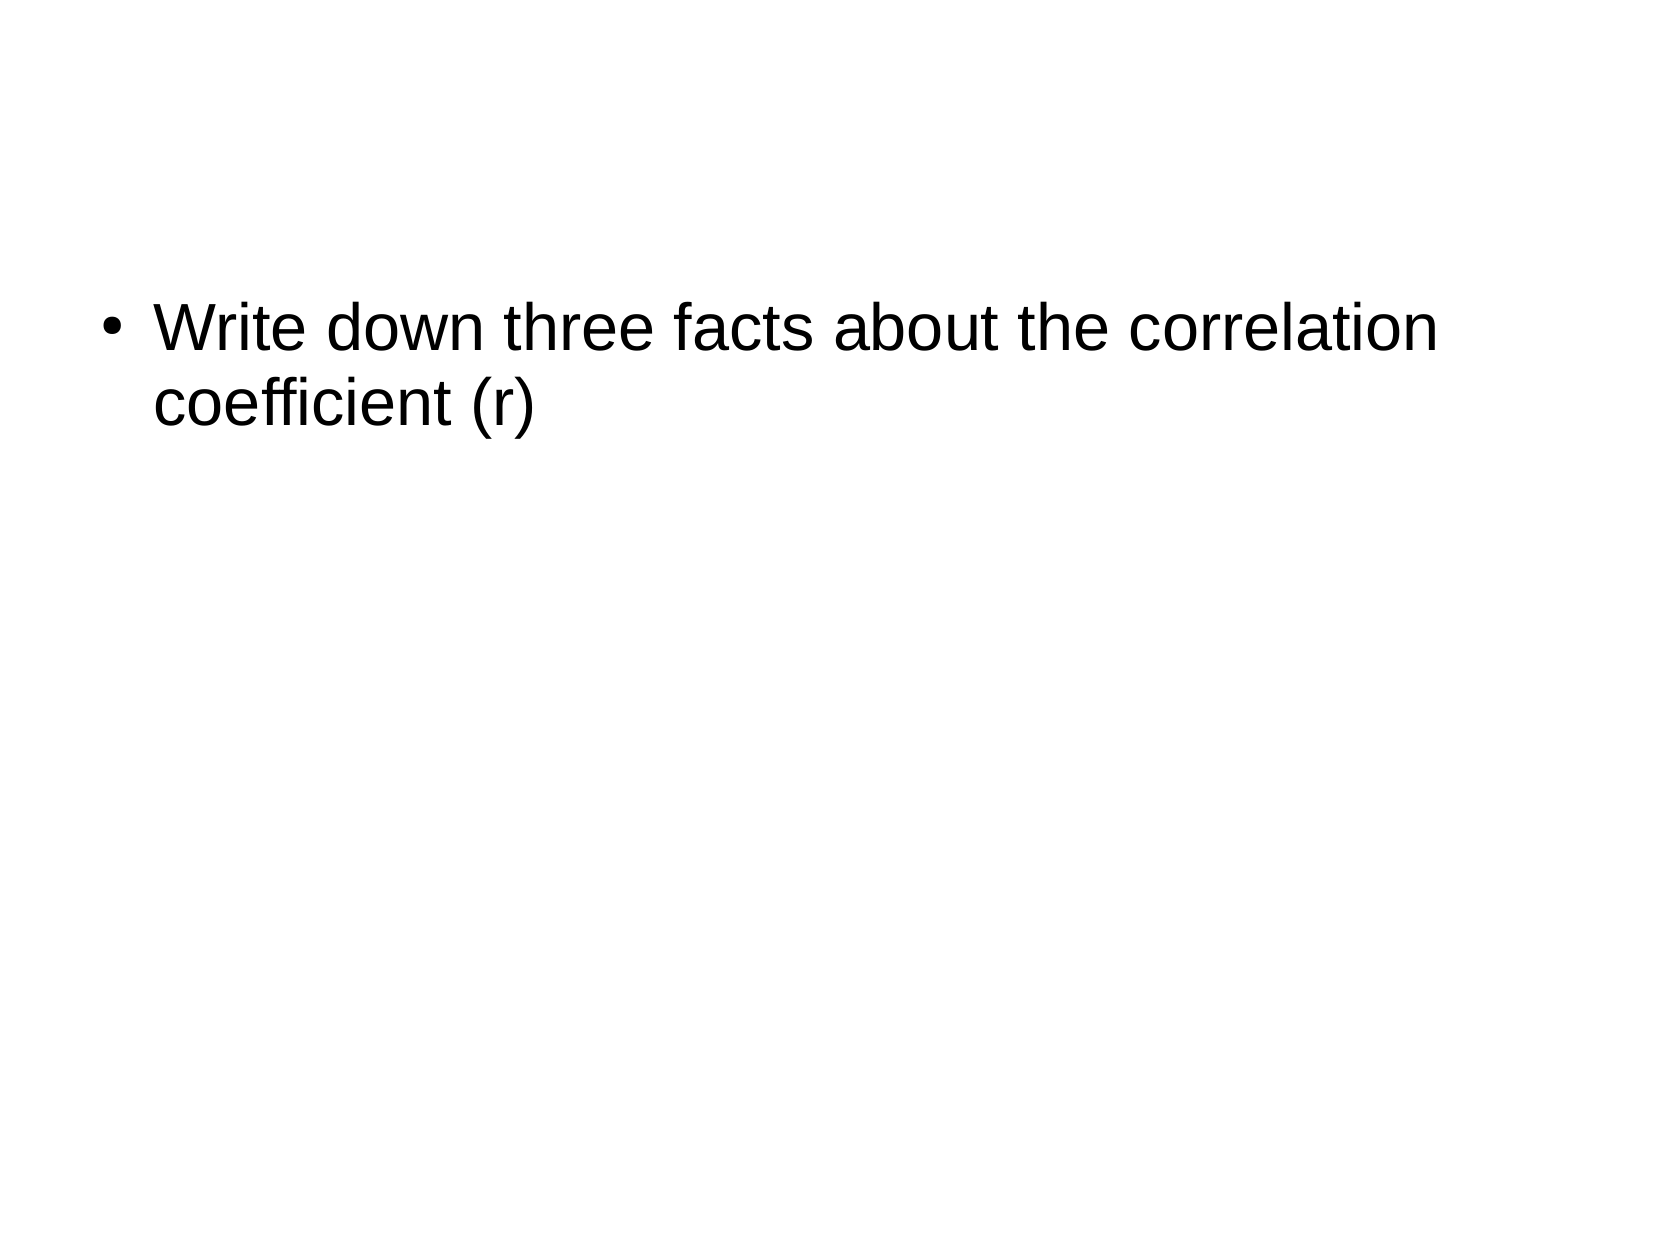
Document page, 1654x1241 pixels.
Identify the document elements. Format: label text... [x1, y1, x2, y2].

list Write down three facts about the correlation coefficient (r) [82, 290, 1571, 1010]
